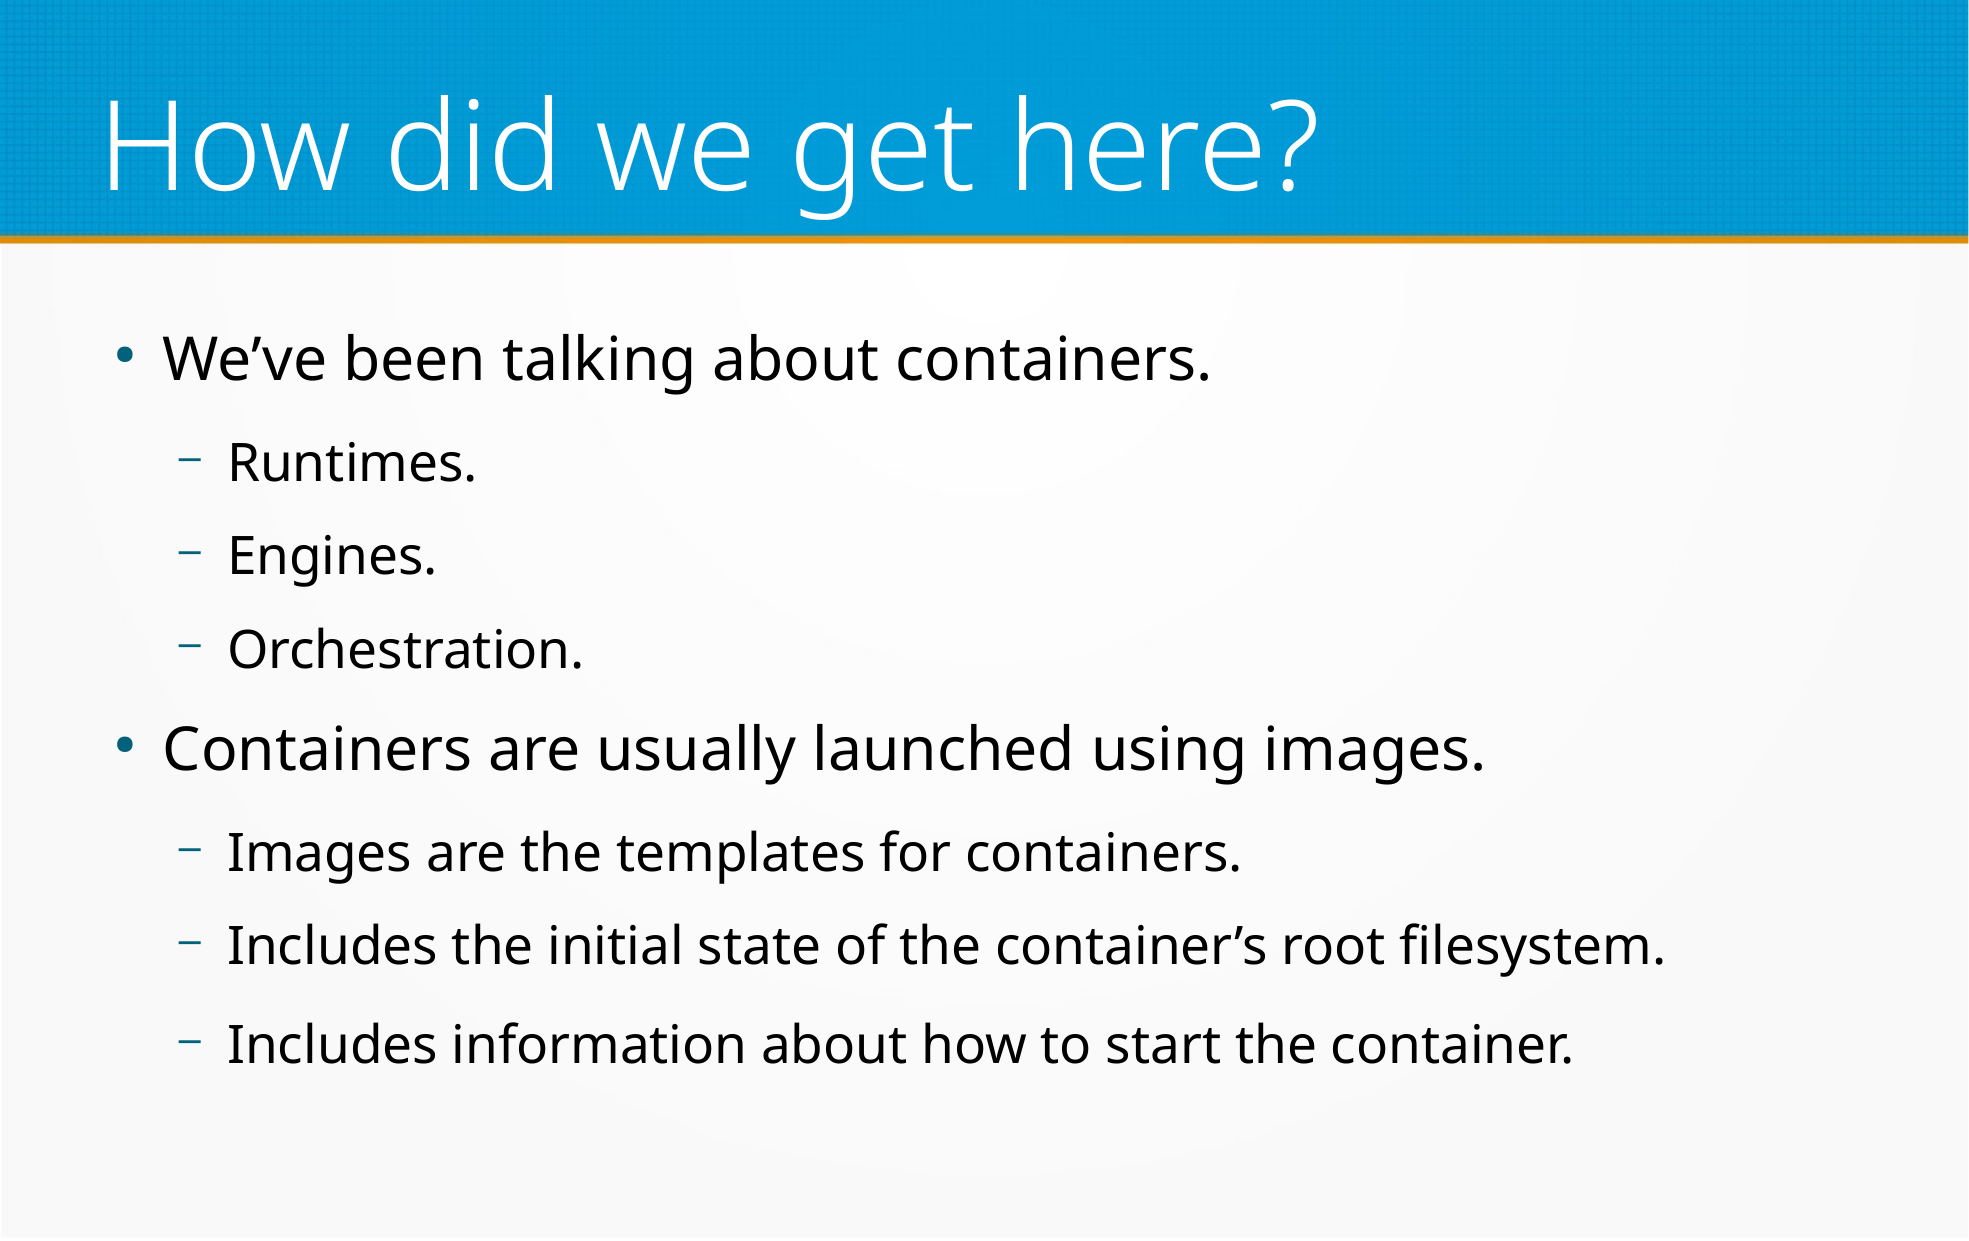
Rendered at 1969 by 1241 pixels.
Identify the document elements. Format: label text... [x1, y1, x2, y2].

list We’ve been talking about containers. Runtimes. Engines. Orchestration. Containers are usually launched using images. Images are the templates for containers. Includes the initial state of the container’s root filesystem. Includes information about how to start the container. [98, 315, 1861, 1081]
title How did we get here? [98, 19, 1870, 227]
picture [0, 233, 1969, 1241]
